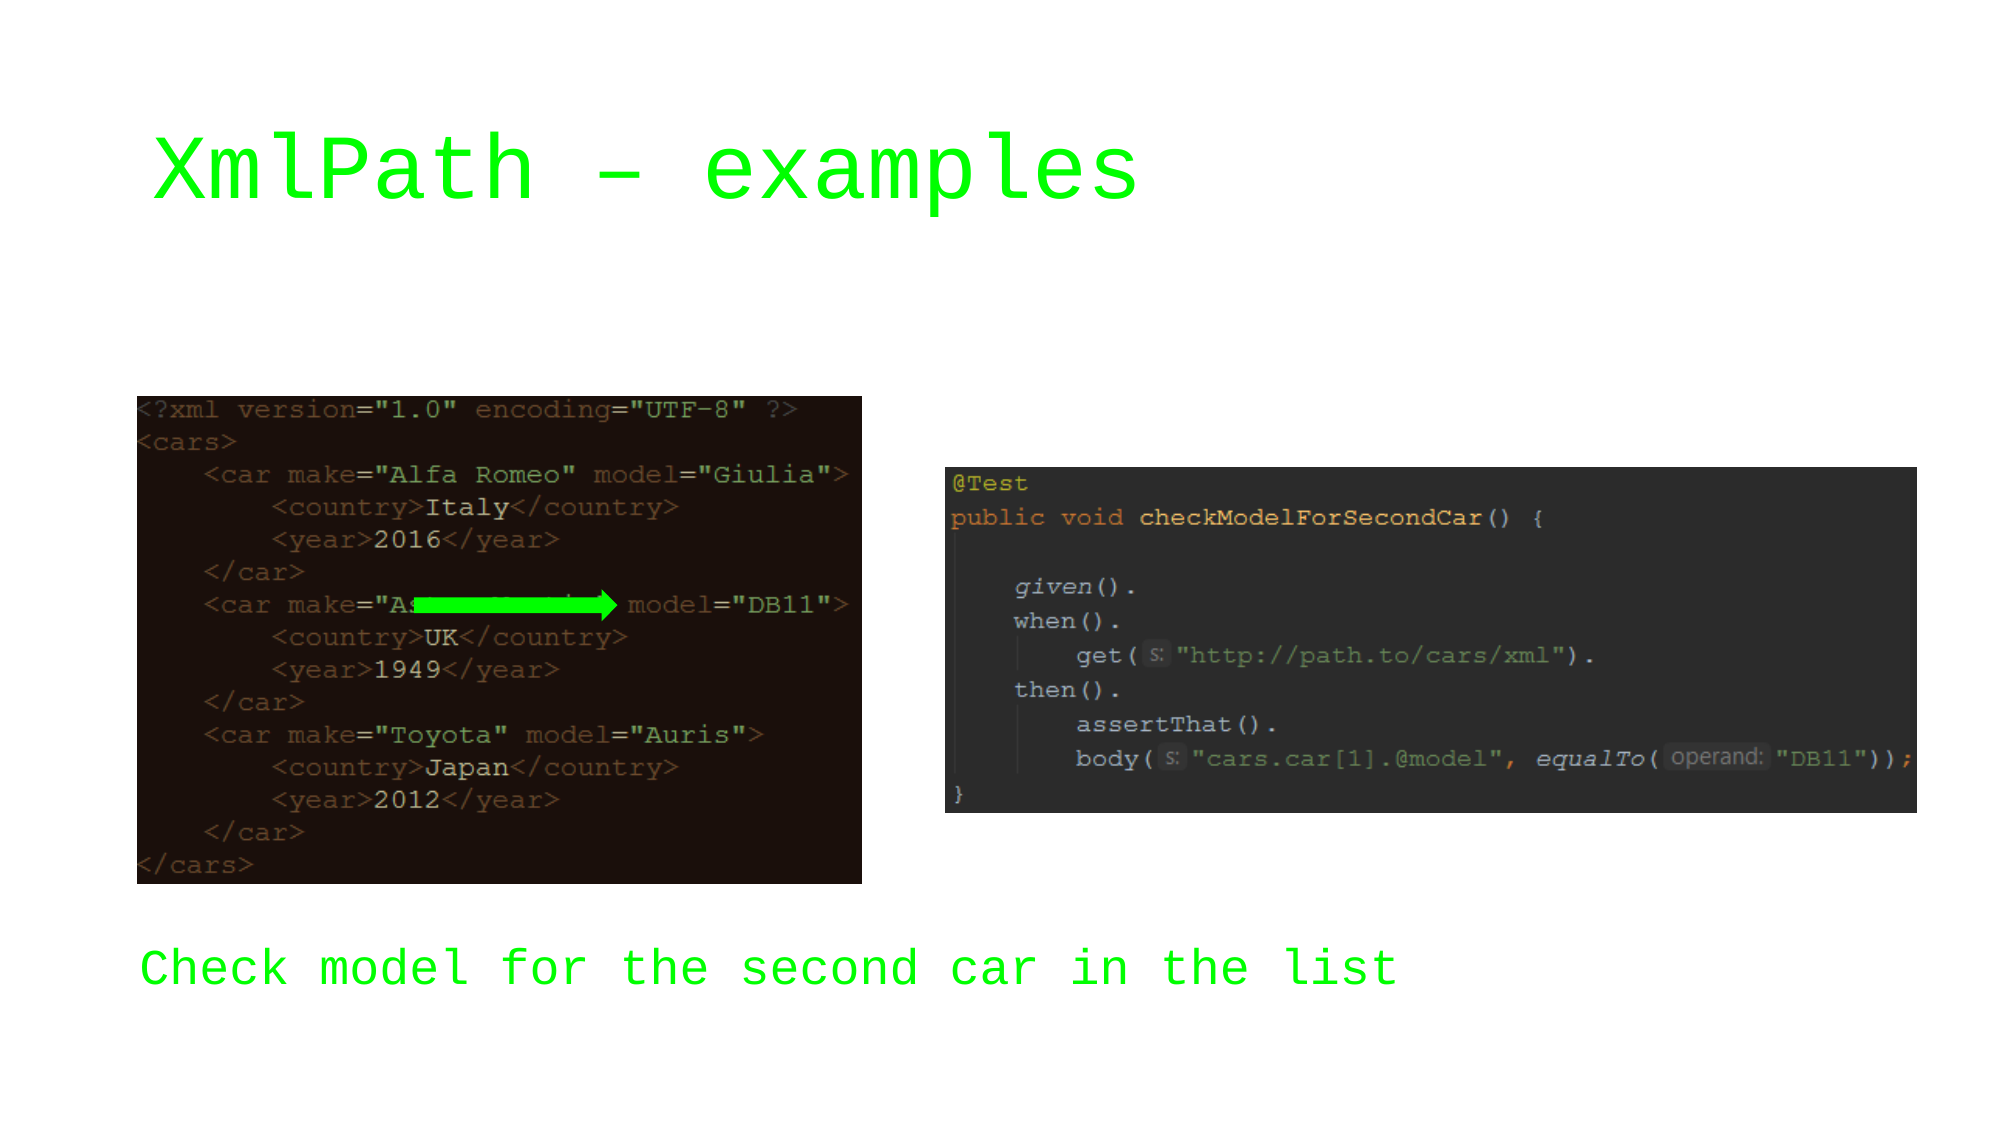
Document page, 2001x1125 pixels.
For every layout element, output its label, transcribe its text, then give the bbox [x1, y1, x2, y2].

text_box Check model for the second car in the list [124, 927, 1917, 1003]
title XmlPath – examples [137, 59, 1863, 278]
text_box [414, 591, 617, 619]
picture [137, 396, 862, 884]
picture [945, 467, 1917, 813]
